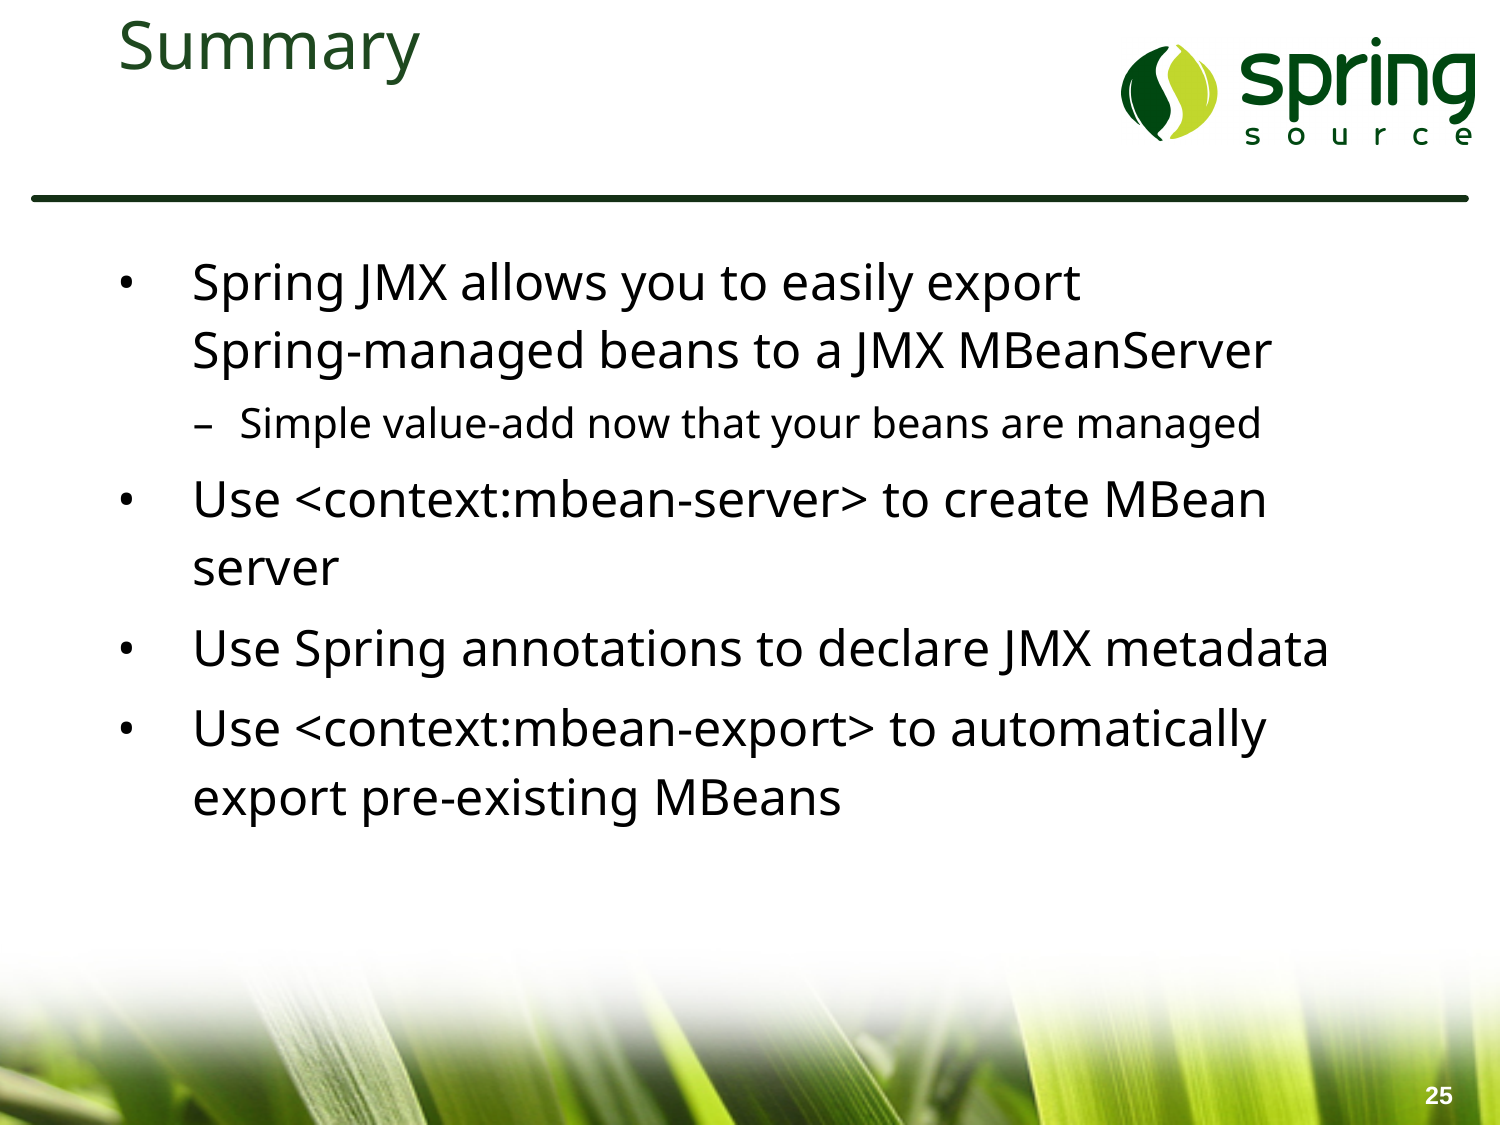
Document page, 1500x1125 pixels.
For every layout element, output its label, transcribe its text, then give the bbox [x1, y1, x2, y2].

picture [1136, 37, 1475, 145]
title Summary [103, 0, 1136, 178]
list Spring JMX allows you to easily export Spring-managed beans to a JMX MBeanServer Simple value-add now that your beans are managed Use <context:mbean-server> to create MBean server Use Spring annotations to declare JMX metadata Use <context:mbean-export> to automatically export pre-existing MBeans [103, 239, 1394, 903]
picture [0, 944, 1500, 1125]
